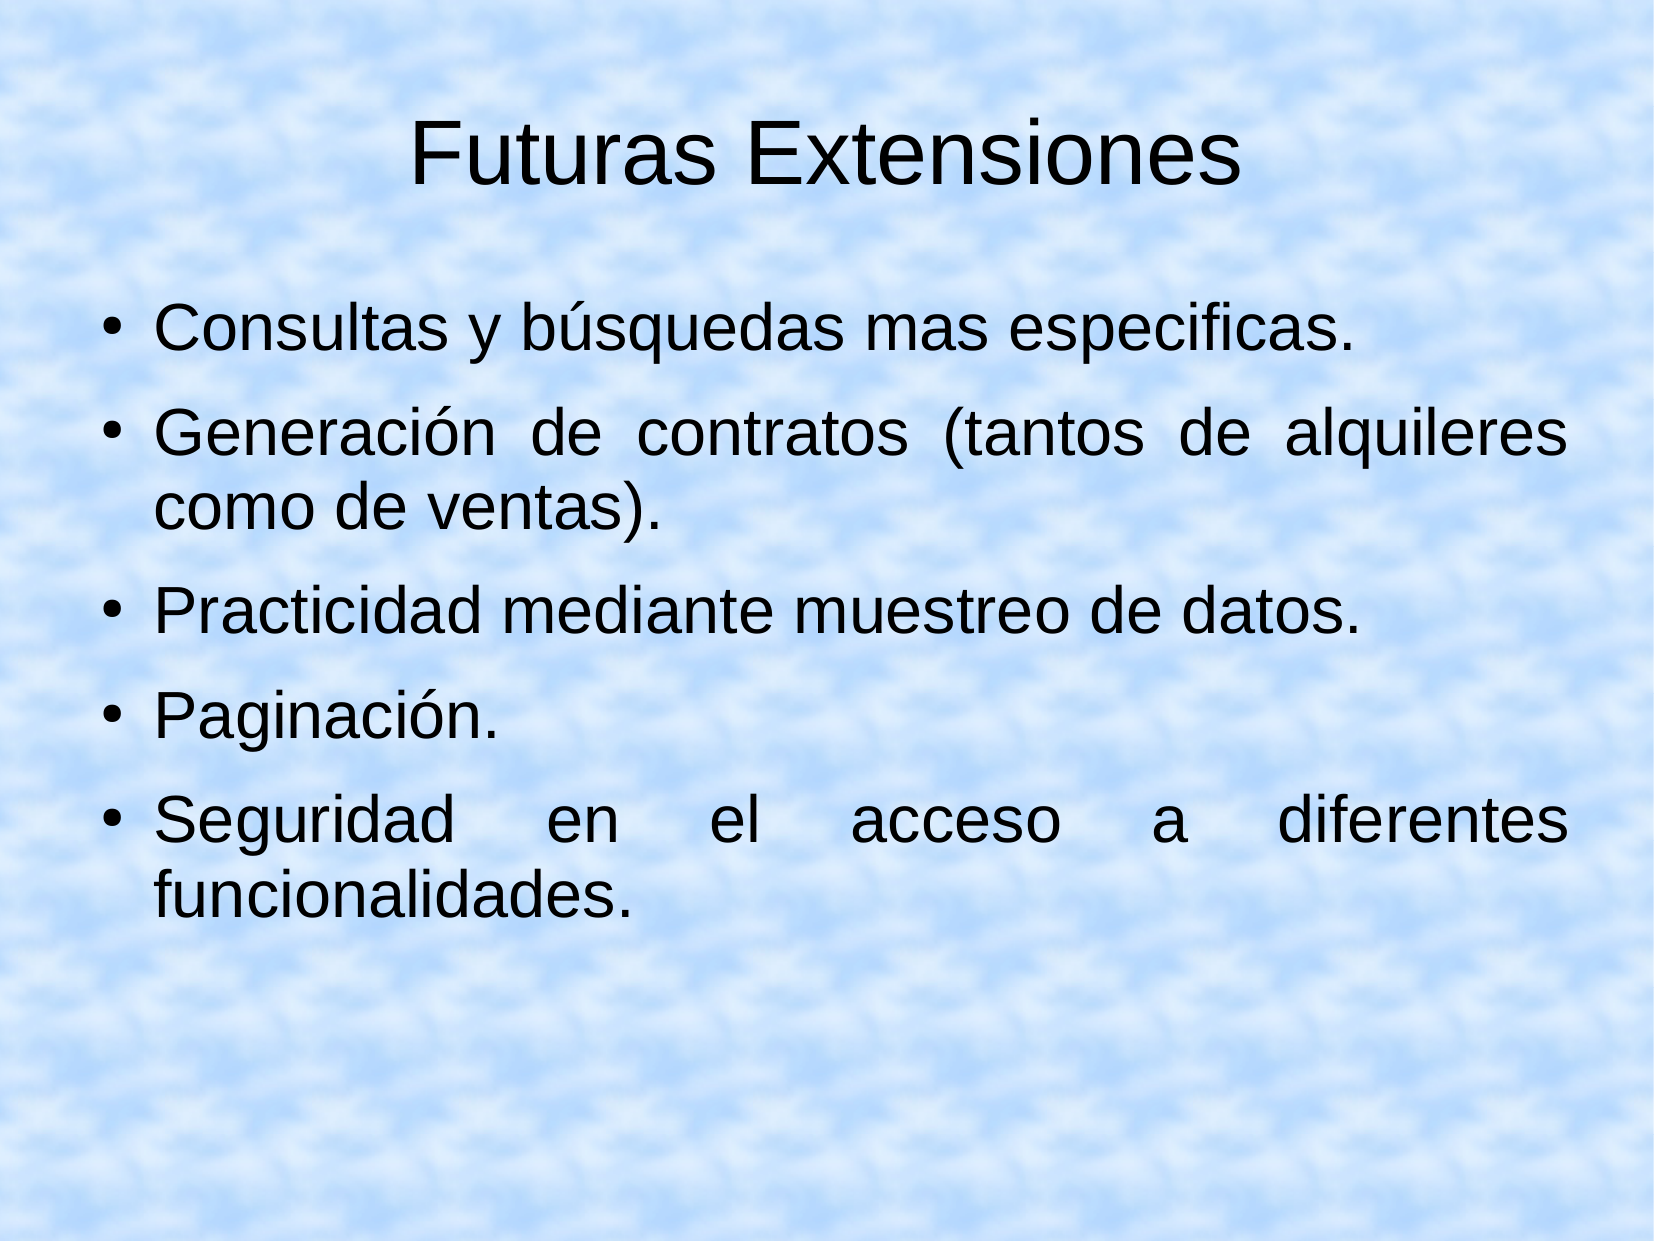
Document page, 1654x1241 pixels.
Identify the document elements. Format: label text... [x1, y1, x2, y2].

title Futuras Extensiones [82, 49, 1571, 257]
list Consultas y búsquedas mas especificas. Generación de contratos (tantos de alquileres como de ventas). Practicidad mediante muestreo de datos. Paginación. Seguridad en el acceso a diferentes funcionalidades. [82, 290, 1571, 1010]
picture [0, 0, 1654, 1241]
